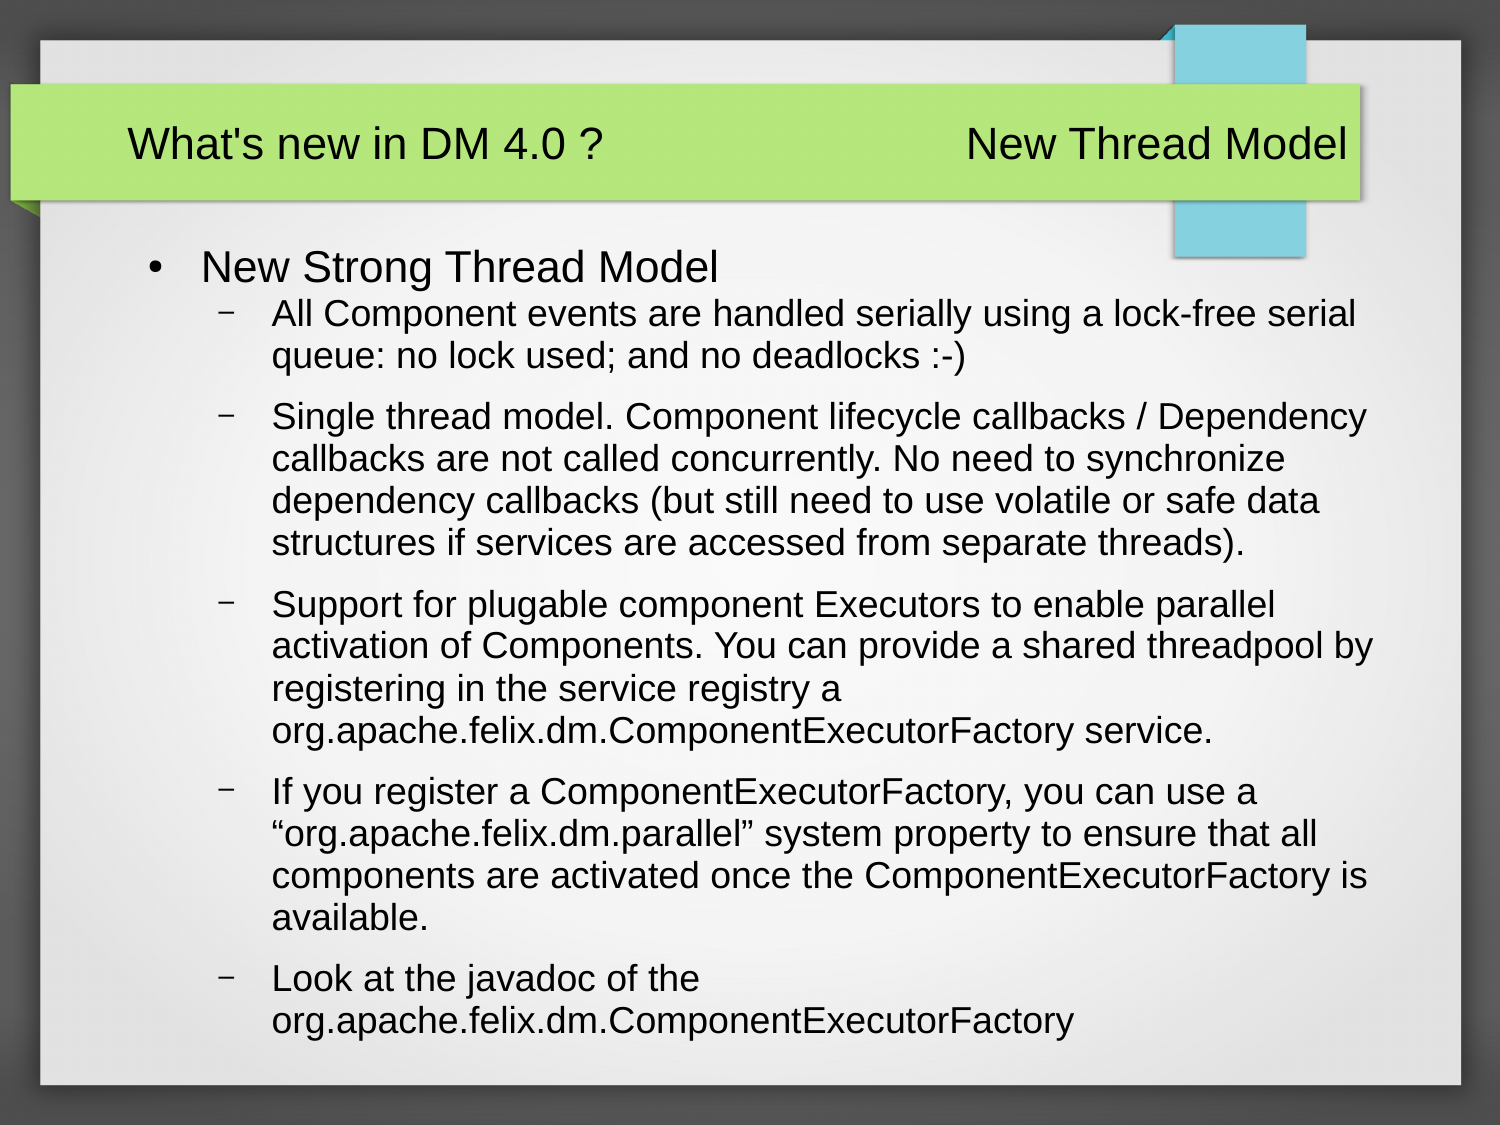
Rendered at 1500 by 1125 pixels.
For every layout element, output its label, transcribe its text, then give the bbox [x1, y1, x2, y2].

picture [0, 0, 1500, 1125]
title What's new in DM 4.0 ? New Thread Model [112, 42, 1388, 246]
list New Strong Thread Model All Component events are handled serially using a lock-free serial queue: no lock used; and no deadlocks :-) Single thread model. Component lifecycle callbacks / Dependency callbacks are not called concurrently. No need to synchronize dependency callbacks (but still need to use volatile or safe data structures if services are accessed from separate threads). Support for plugable component Executors to enable parallel activation of Components. You can provide a shared threadpool by registering in the service registry a org.apache.felix.dm.ComponentExecutorFactory service. If you register a ComponentExecutorFactory, you can use a “org.apache.felix.dm.parallel” system property to ensure that all components are activated once the ComponentExecutorFactory is available. Look at the javadoc of the org.apache.felix.dm.ComponentExecutorFactory [115, 234, 1391, 1050]
